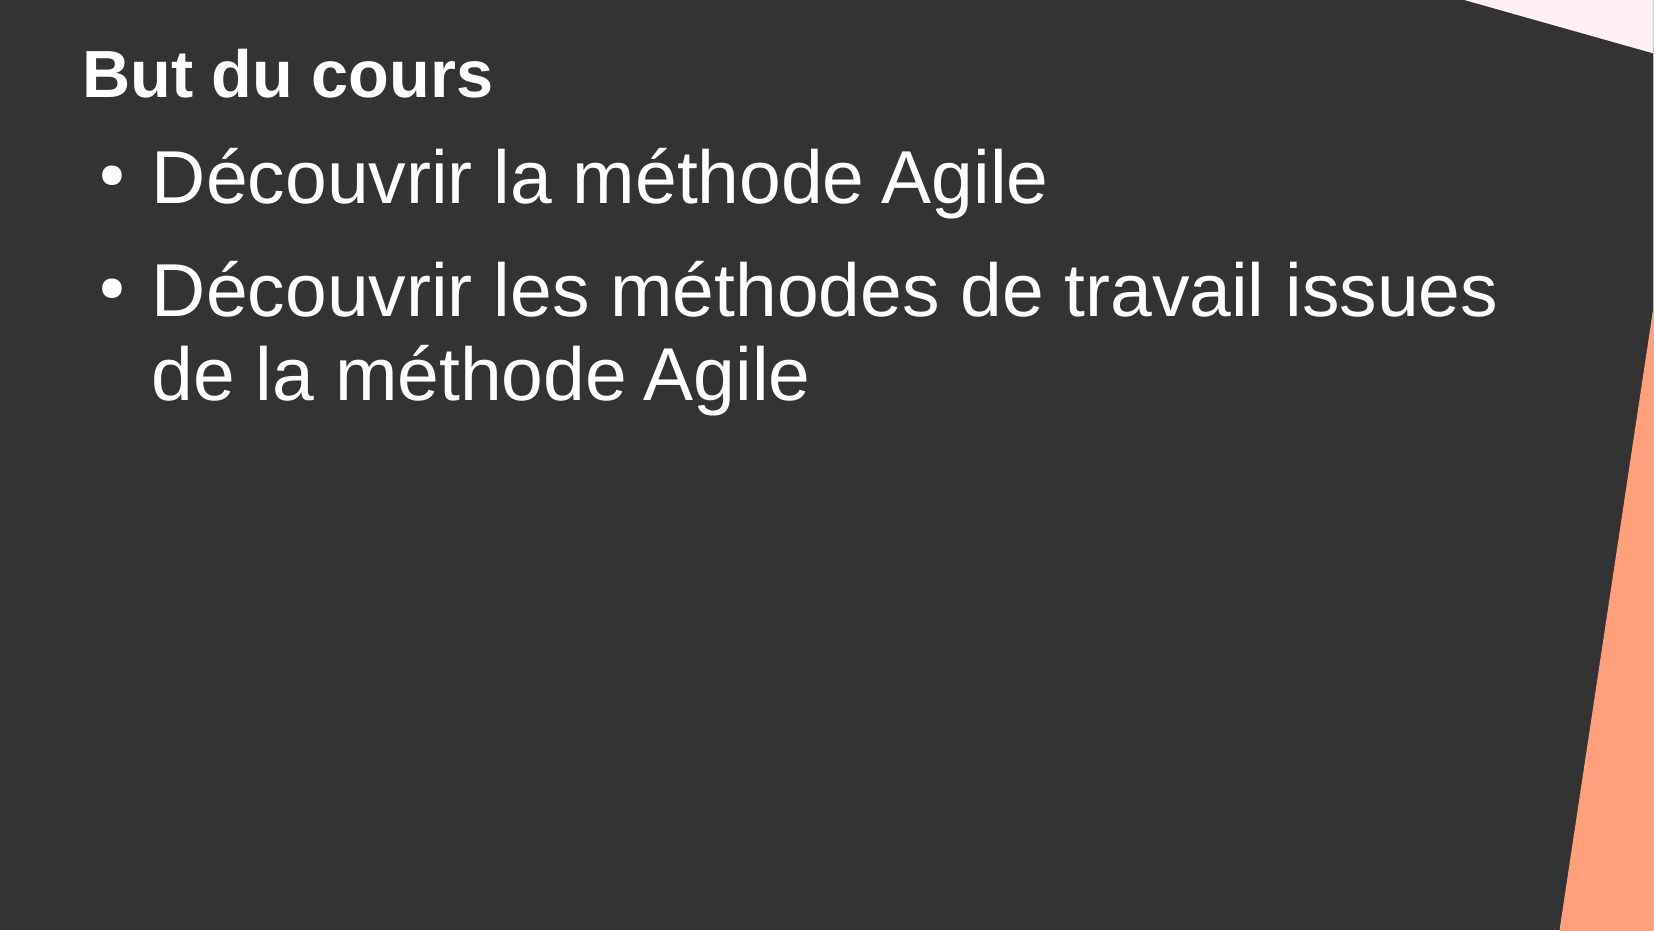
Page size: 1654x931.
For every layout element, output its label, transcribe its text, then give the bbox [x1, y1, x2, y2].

text_box [1464, 0, 1654, 54]
list Découvrir la méthode Agile Découvrir les méthodes de travail issues de la méthode Agile [80, 135, 1560, 762]
text_box [1559, 303, 1654, 931]
title But du cours [82, 37, 1571, 122]
